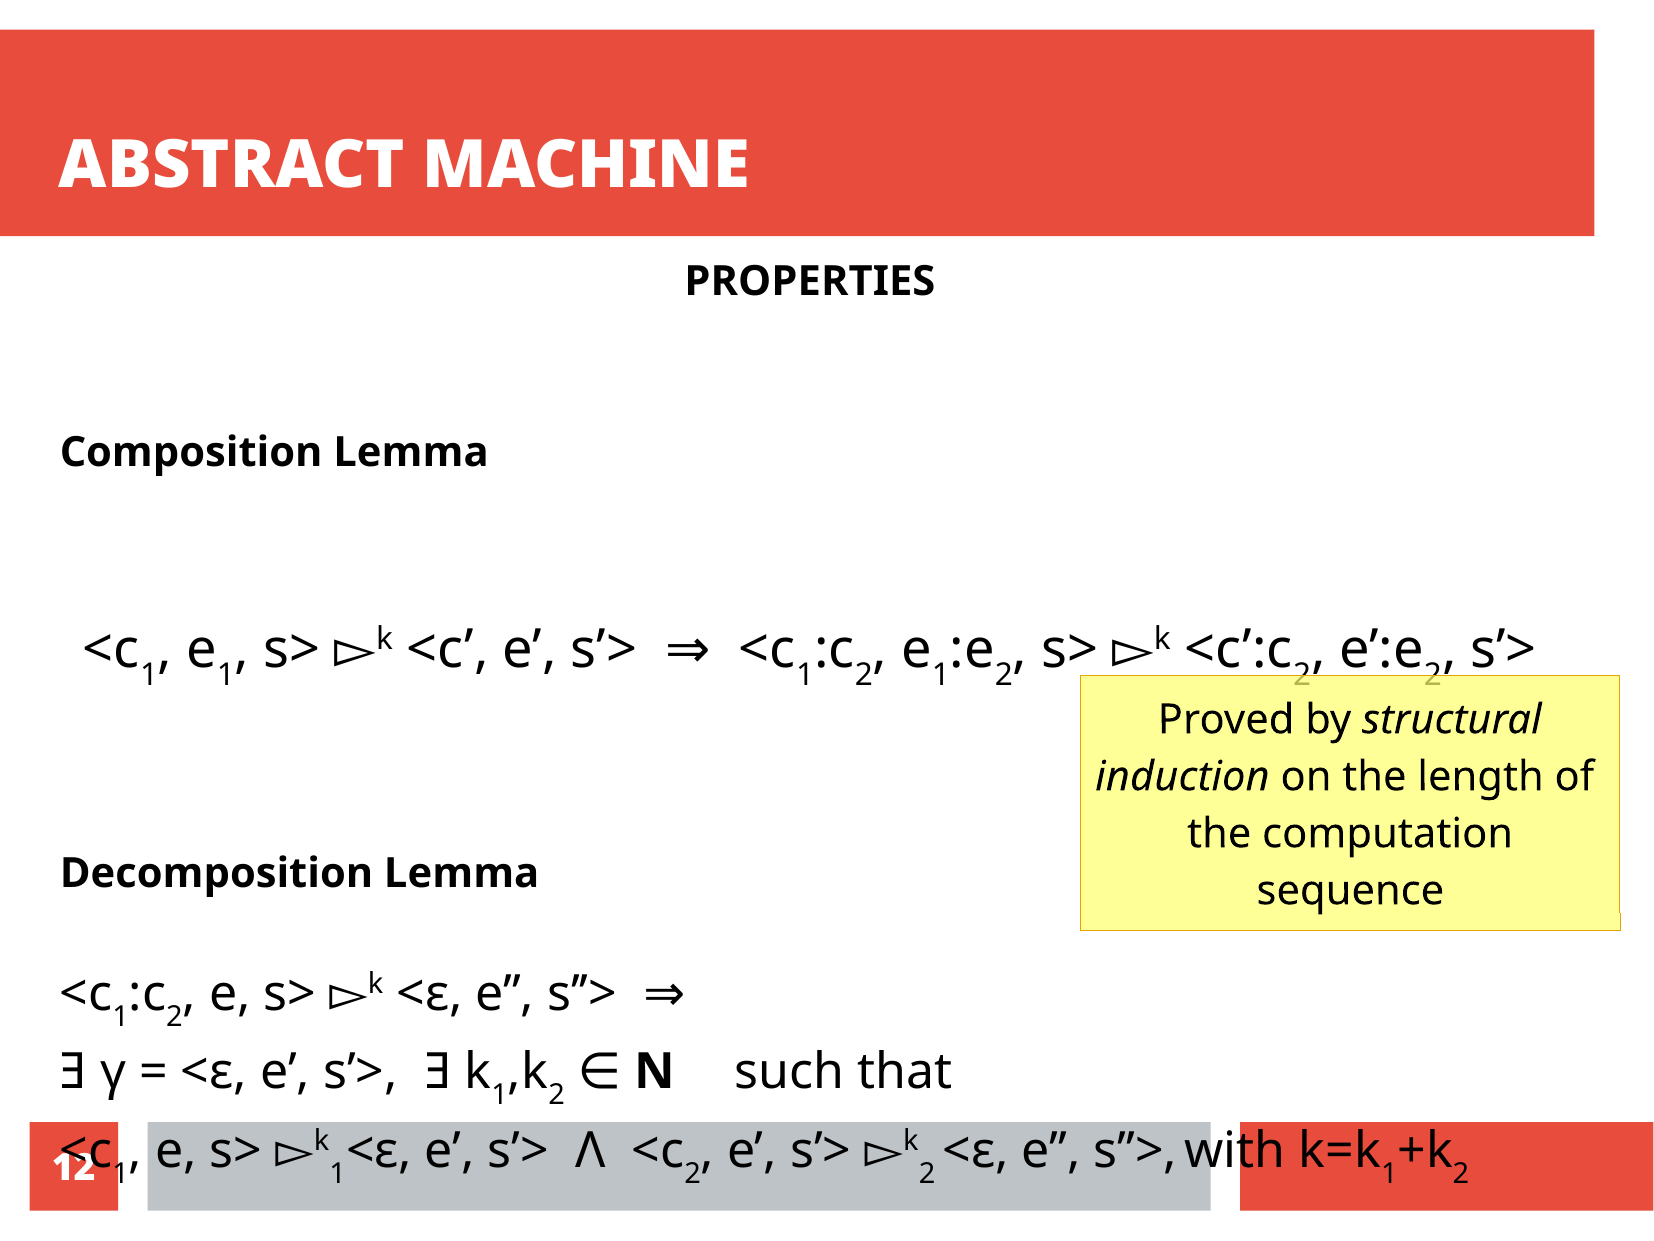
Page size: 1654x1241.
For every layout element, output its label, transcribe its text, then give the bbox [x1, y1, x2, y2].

title ABSTRACT MACHINE [59, 59, 1595, 207]
text_box PROPERTIES Composition Lemma <c1, e1, s> ▻k <c’, e’, s’> ⇒ <c1:c2, e1:e2, s> ▻k <c’:c2, e’:e2, s’> Decomposition Lemma <c1:c2, e, s> ▻k <ε, e’’, s’’> ⇒ Ǝ γ = <ε, e’, s’>, Ǝ k1,k2 ∈ N such that <c1, e, s> ▻k1<ε, e’, s’> Ʌ <c2, e’, s’> ▻k2 <ε, e’’, s’’>, with k=k1+k2 [45, 243, 1576, 1105]
text_box Proved by structural induction on the length of the computation sequence [1080, 675, 1621, 931]
